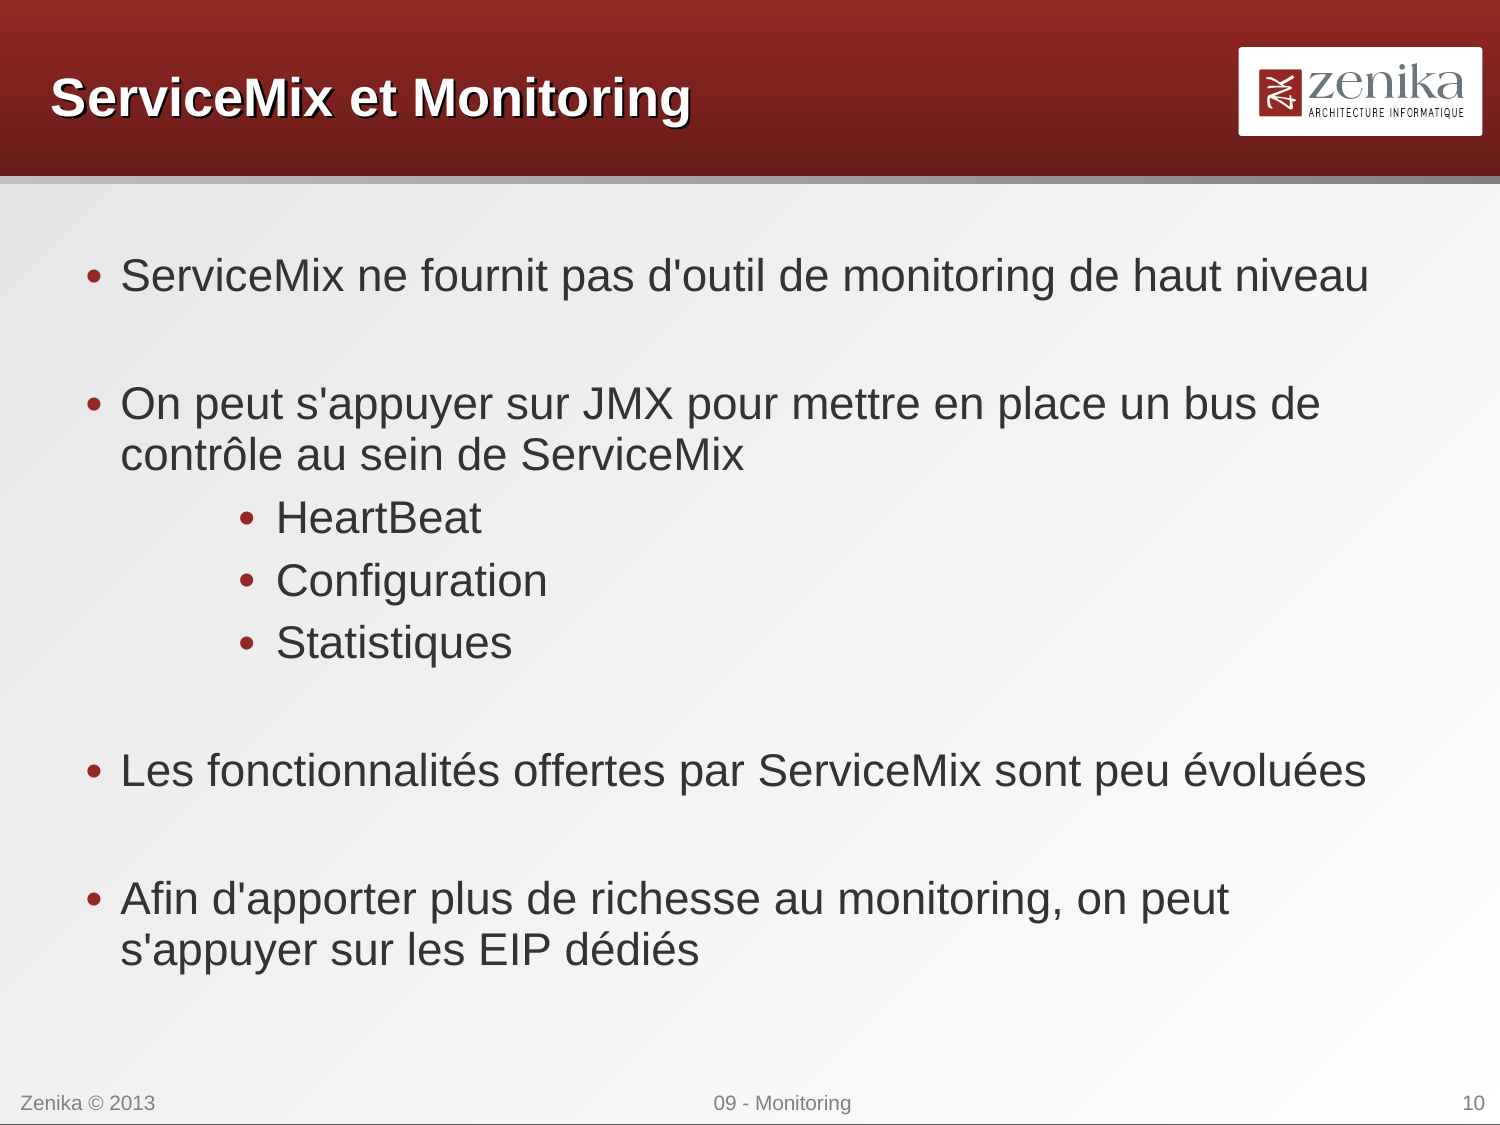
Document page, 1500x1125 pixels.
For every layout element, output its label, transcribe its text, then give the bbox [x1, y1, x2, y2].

picture [1257, 58, 1464, 125]
title ServiceMix et Monitoring [50, 15, 1206, 180]
list ServiceMix ne fournit pas d'outil de monitoring de haut niveau On peut s'appuyer sur JMX pour mettre en place un bus de contrôle au sein de ServiceMix HeartBeat Configuration Statistiques Les fonctionnalités offertes par ServiceMix sont peu évoluées Afin d'apporter plus de richesse au monitoring, on peut s'appuyer sur les EIP dédiés [50, 249, 1435, 1064]
